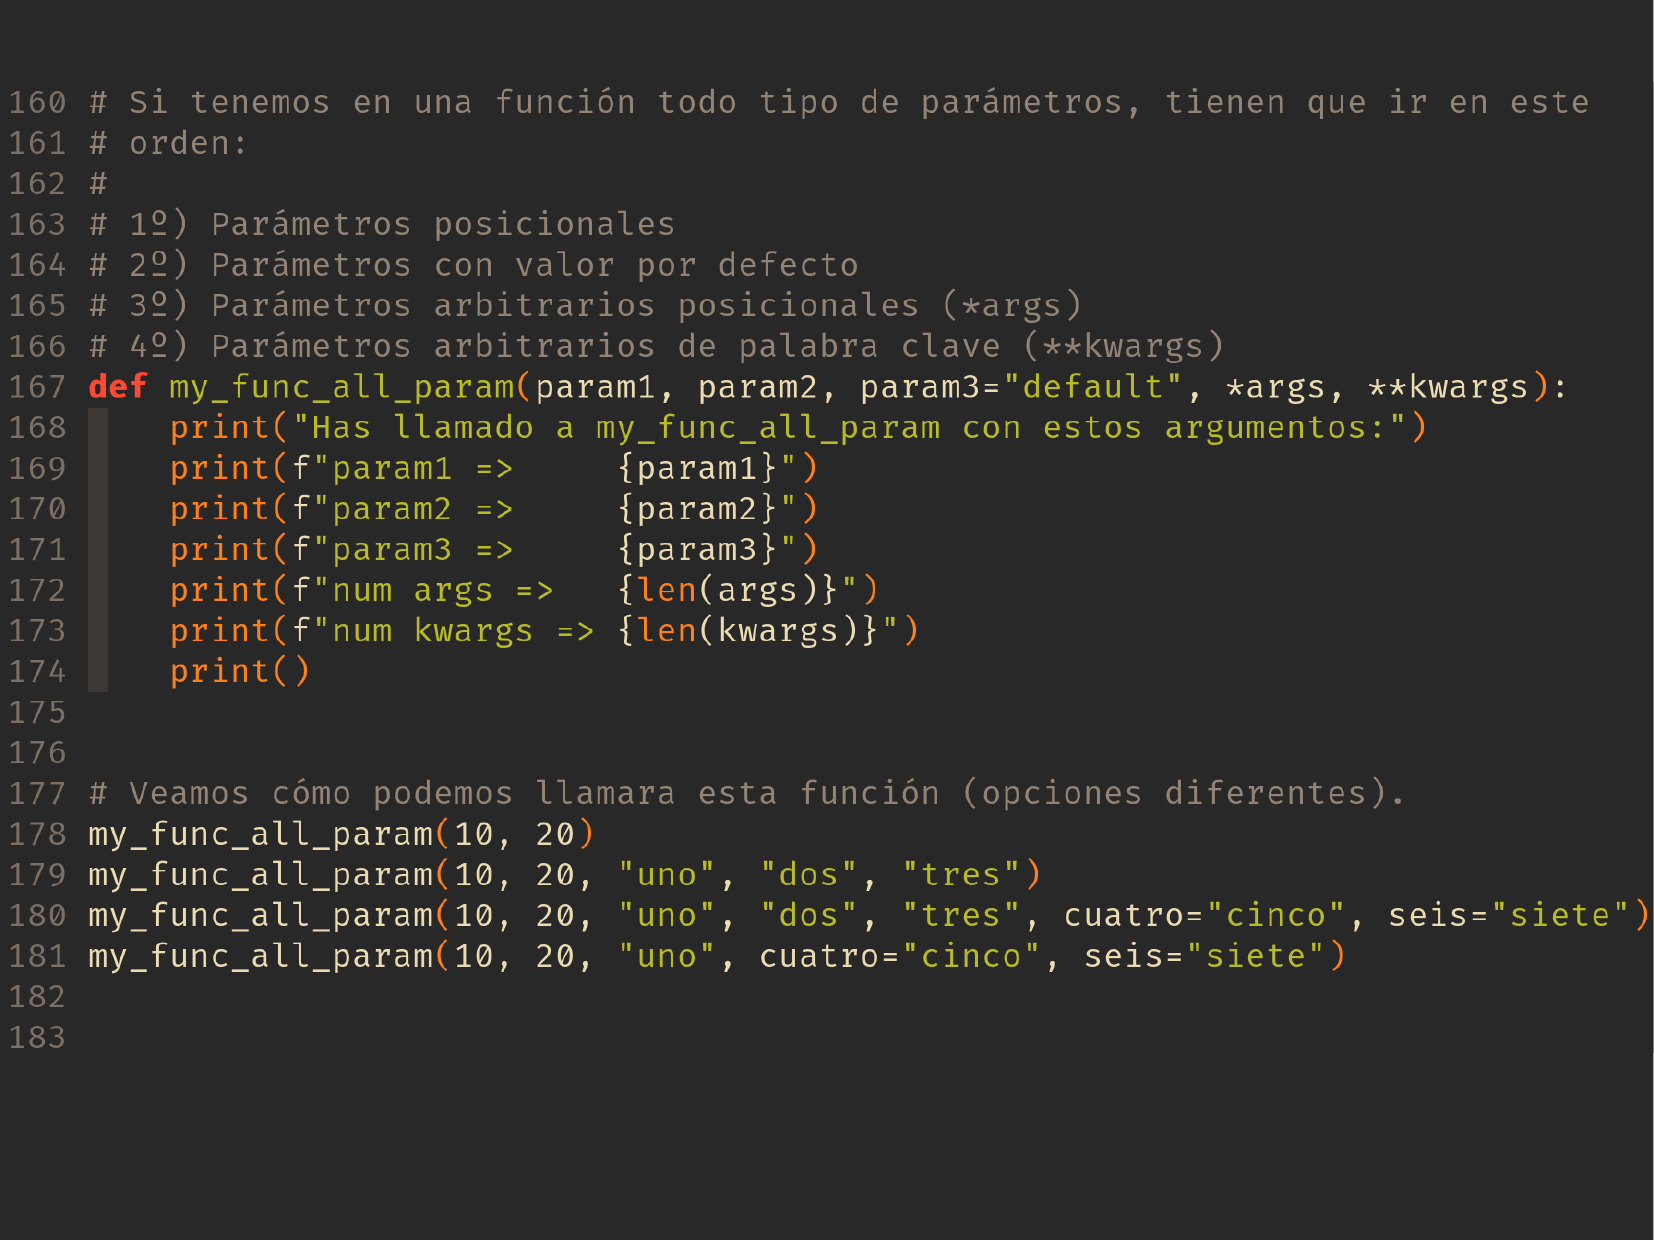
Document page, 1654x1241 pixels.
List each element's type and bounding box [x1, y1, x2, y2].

picture [0, 82, 1654, 1053]
